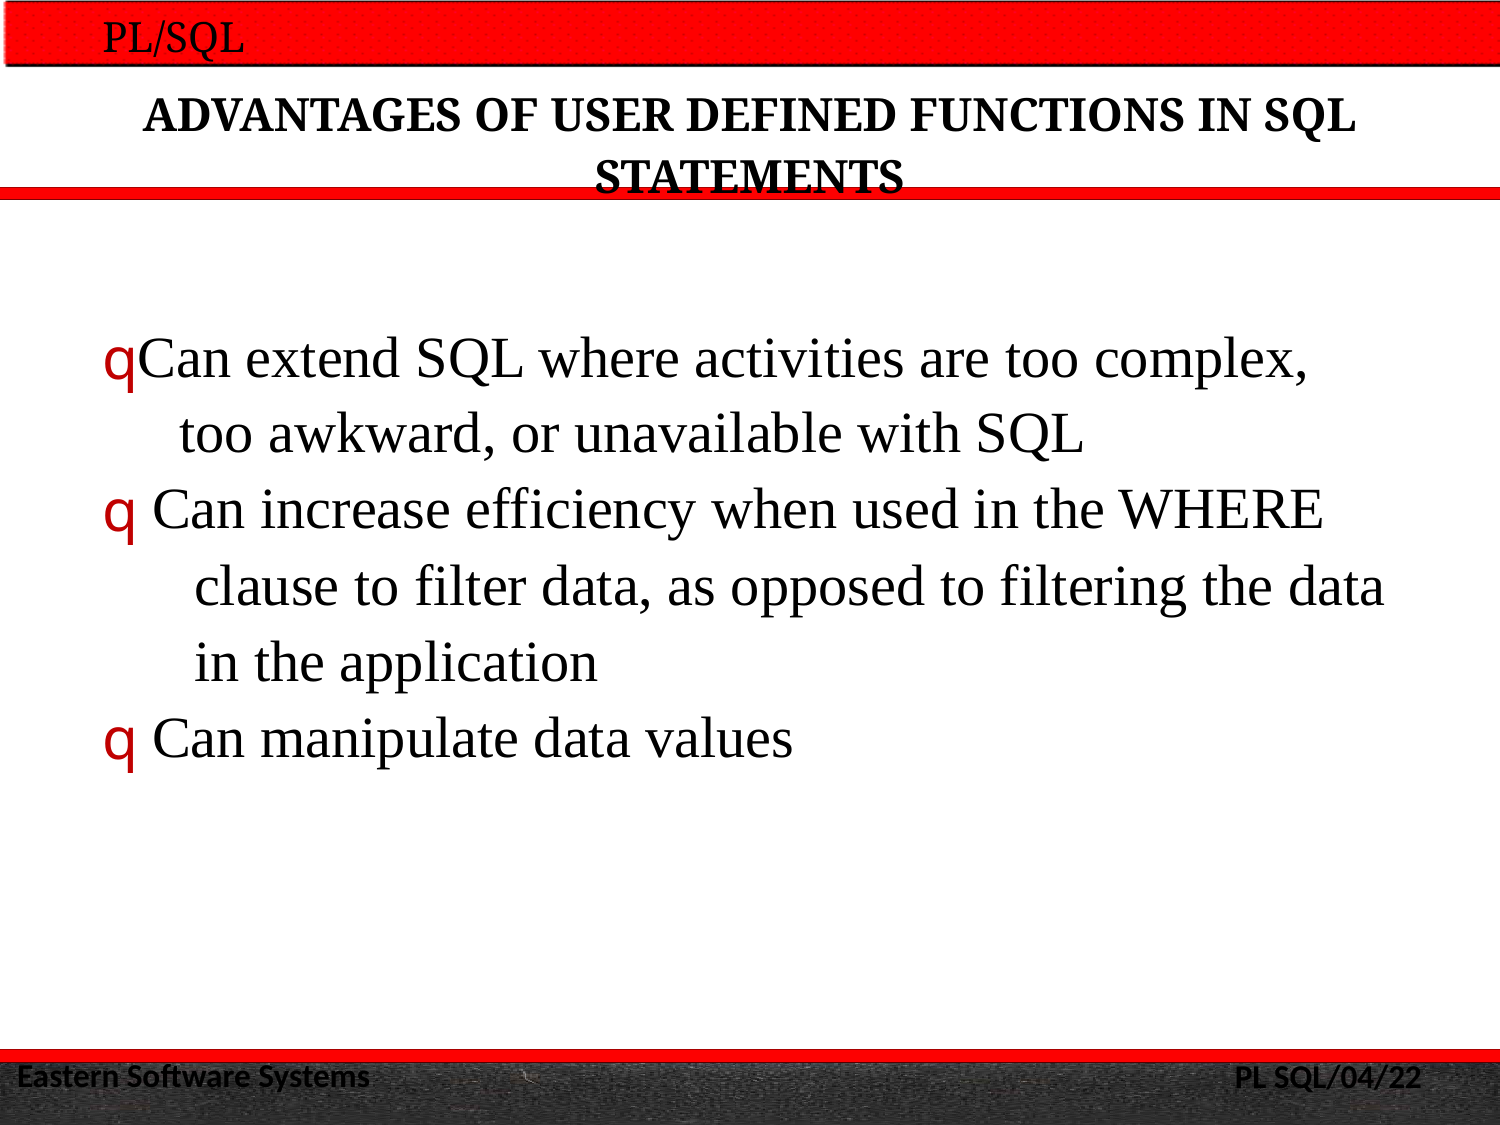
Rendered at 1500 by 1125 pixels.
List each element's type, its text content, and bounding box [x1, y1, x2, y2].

picture [288, 0, 1500, 69]
picture [0, 0, 87, 69]
picture [0, 1050, 1500, 1125]
text_box Eastern Software Systems [2, 1054, 386, 1103]
text_box Can extend SQL where activities are too complex, too awkward, or unavailable with SQL Can increase efficiency when used in the WHERE clause to filter data, as opposed to filtering the data in the application Can manipulate data values [99, 322, 1426, 850]
text_box PL SQL/04/22 [379, 1056, 1500, 1125]
text_box PL/SQL [87, 0, 288, 72]
text_box ADVANTAGES OF USER DEFINED FUNCTIONS IN SQL STATEMENTS [0, 74, 1500, 215]
